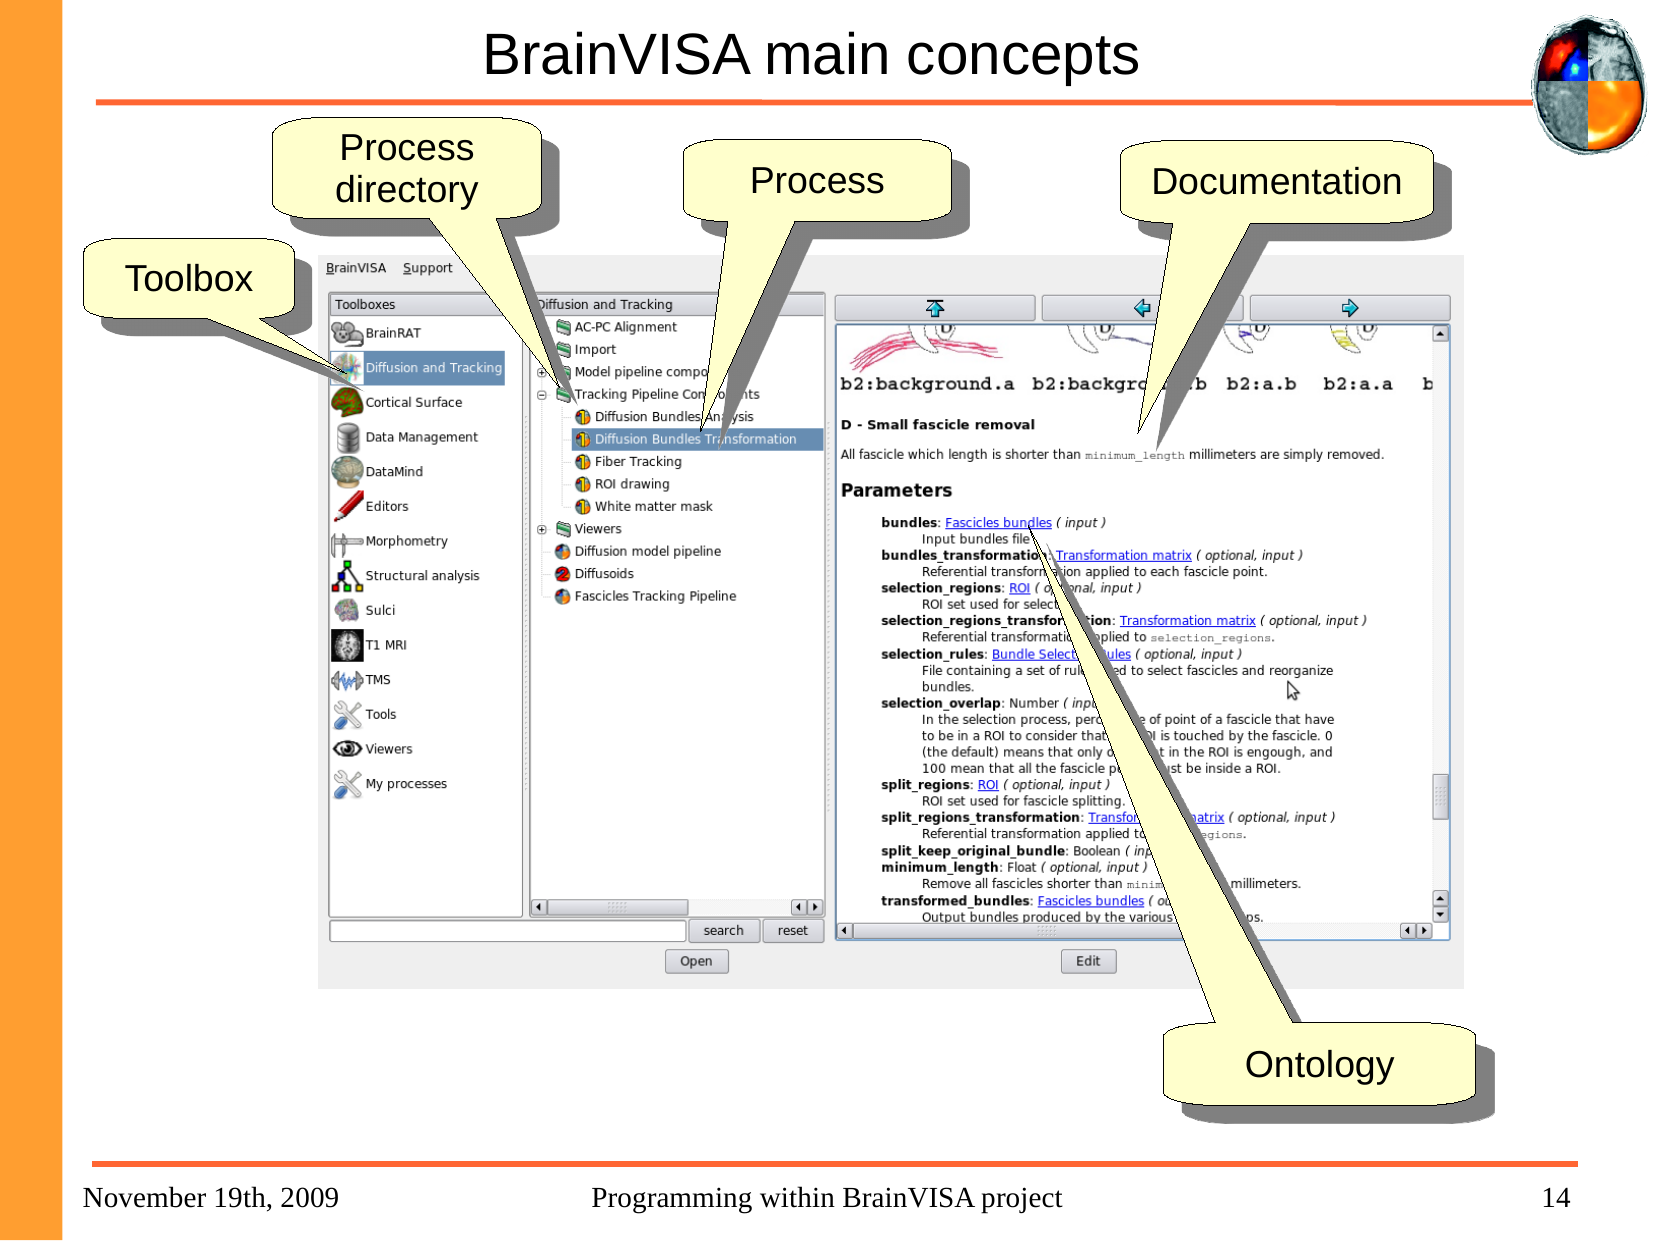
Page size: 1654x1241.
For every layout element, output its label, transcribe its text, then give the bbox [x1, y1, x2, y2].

text_box Process [683, 139, 952, 432]
picture [1530, 14, 1649, 157]
title BrainVISA main concepts [88, 19, 1536, 89]
text_box Documentation [1120, 140, 1434, 434]
picture [318, 255, 1464, 989]
text_box Process directory [272, 117, 560, 388]
text_box Ontology [1028, 525, 1476, 1106]
text_box Toolbox [83, 238, 347, 374]
